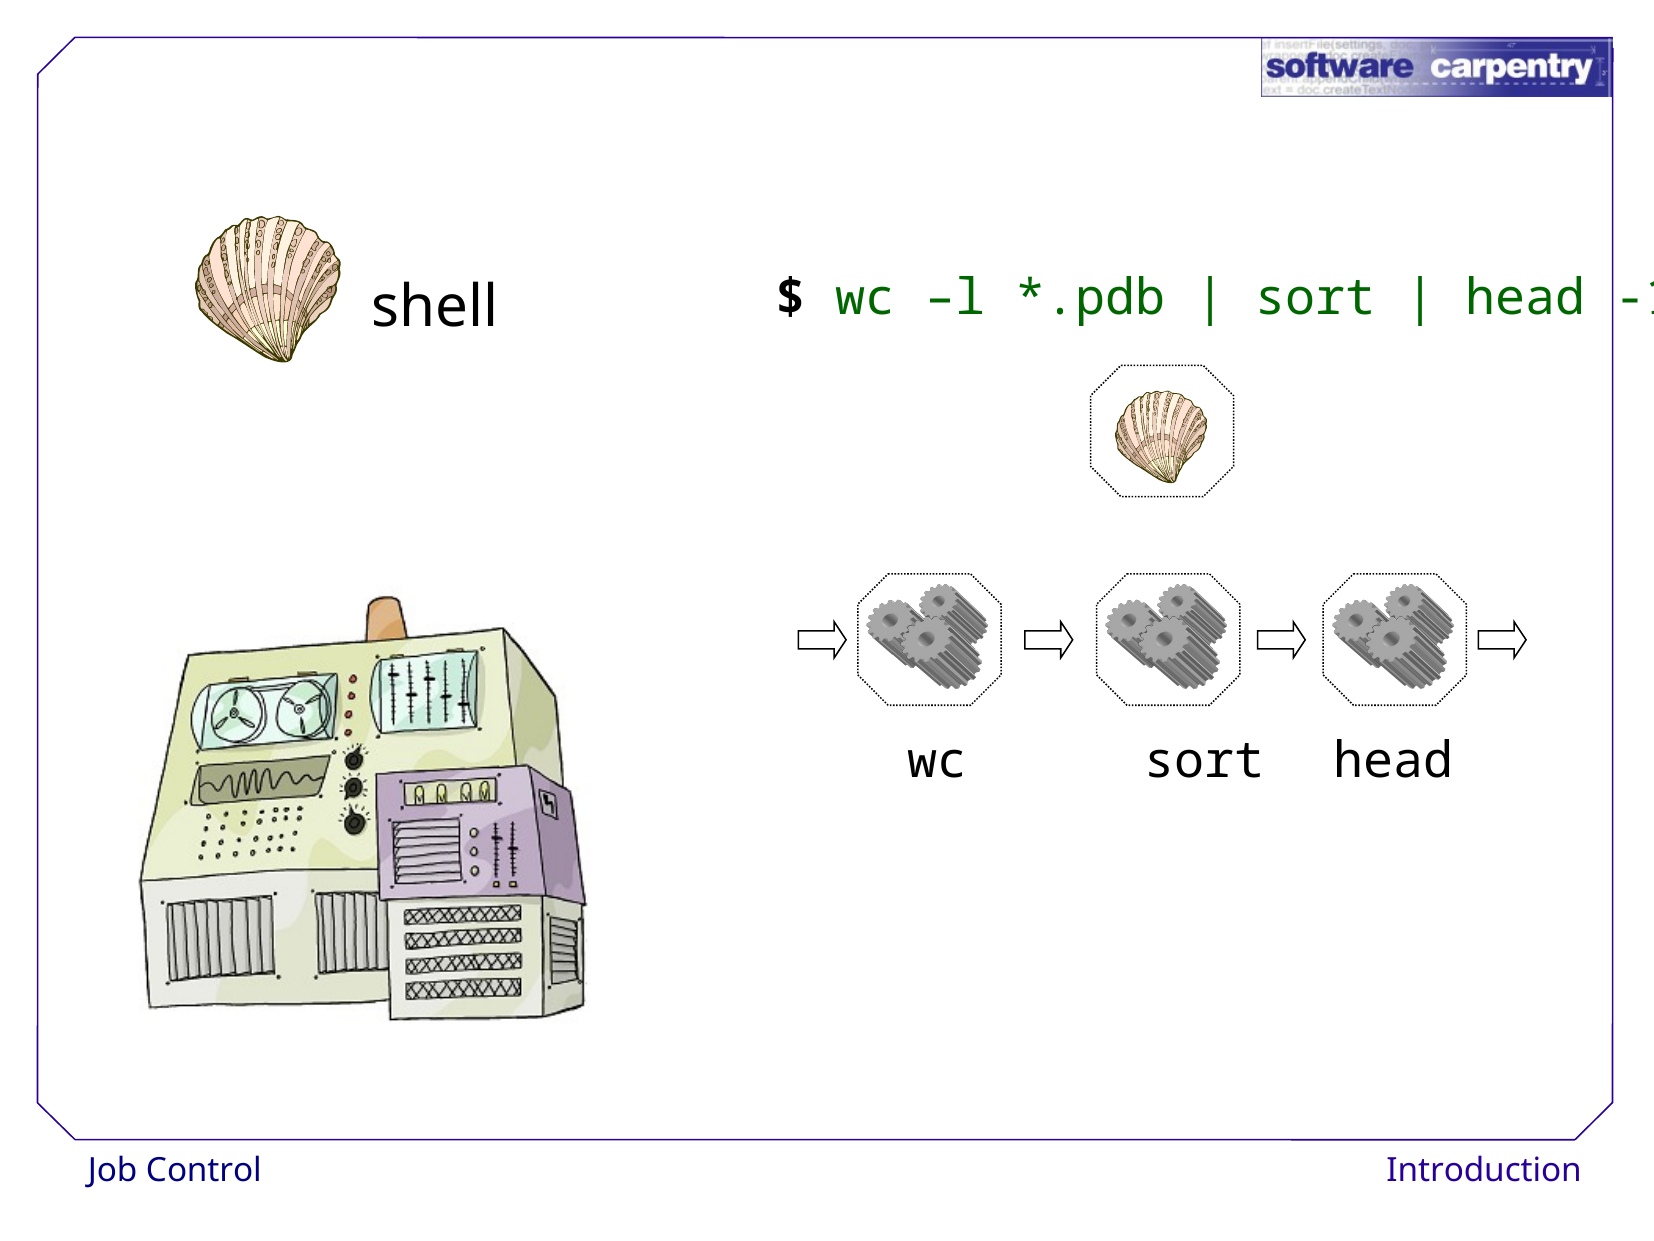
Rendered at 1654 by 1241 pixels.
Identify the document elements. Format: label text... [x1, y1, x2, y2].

picture [1114, 389, 1209, 486]
text_box wc [893, 705, 974, 800]
text_box $ wc –l *.pdb | sort | head -1 [760, 241, 1564, 337]
text_box sort [1129, 705, 1210, 800]
text_box head [1299, 705, 1489, 800]
text_box shell [343, 225, 588, 347]
text_box [868, 585, 987, 688]
picture [89, 548, 647, 1055]
picture [193, 213, 343, 367]
text_box [1334, 585, 1453, 688]
text_box [1107, 585, 1226, 688]
picture [1261, 39, 1613, 97]
